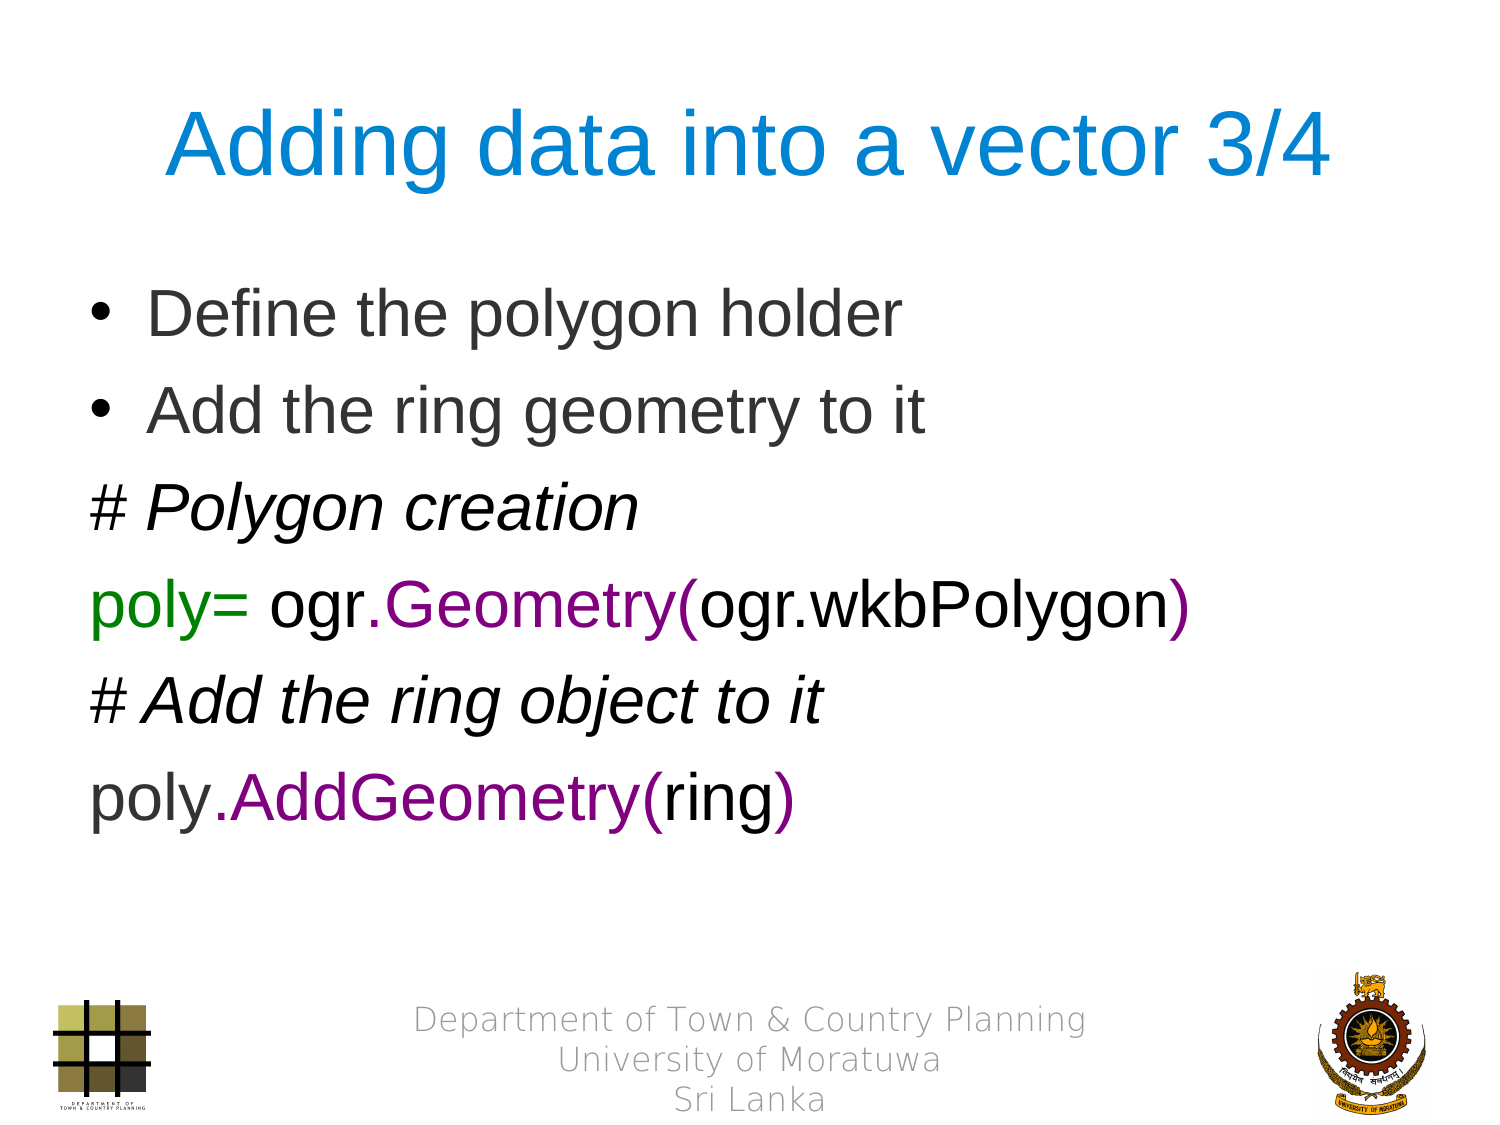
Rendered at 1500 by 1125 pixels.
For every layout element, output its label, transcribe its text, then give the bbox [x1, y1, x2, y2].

picture [1312, 966, 1435, 1125]
title Adding data into a vector 3/4 [75, 45, 1426, 233]
list Define the polygon holder Add the ring geometry to it # Polygon creation poly= ogr.Geometry(ogr.wkbPolygon) # Add the ring object to it poly.AddGeometry(ring) [75, 262, 1426, 916]
picture [53, 1000, 151, 1110]
